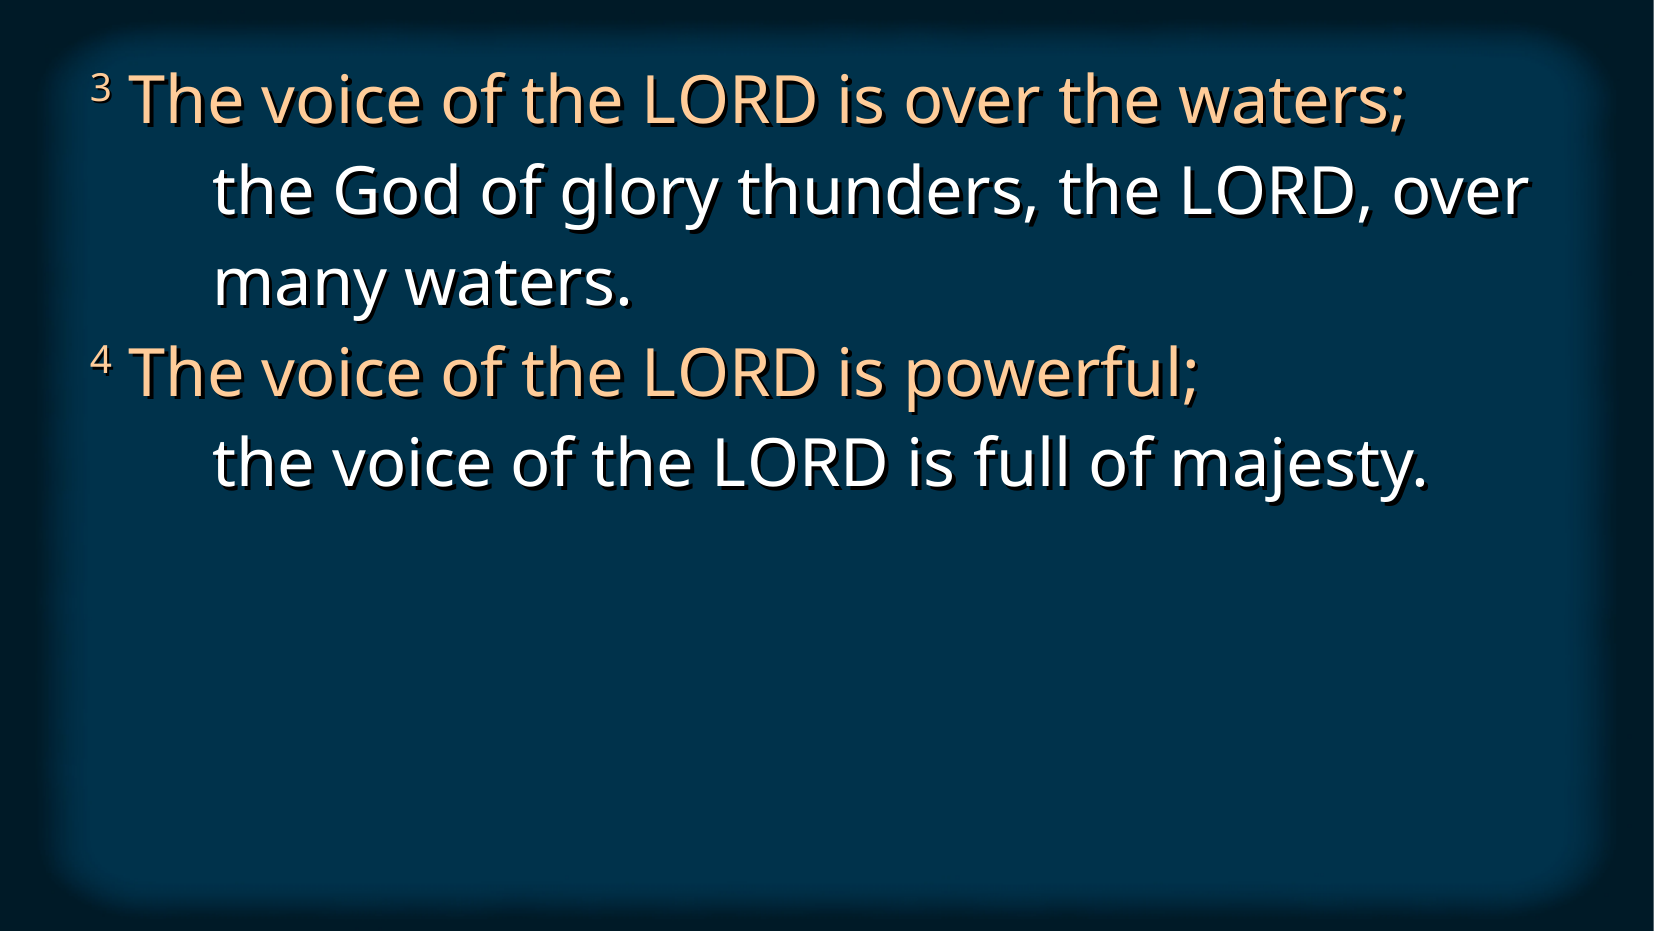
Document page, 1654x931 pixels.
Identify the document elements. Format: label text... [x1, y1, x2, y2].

picture [0, 0, 1654, 931]
text_box 3 The voice of the LORD is over the waters; the God of glory thunders, the LORD, over many waters. 4 The voice of the LORD is powerful; the voice of the LORD is full of majesty. [75, 45, 1591, 576]
